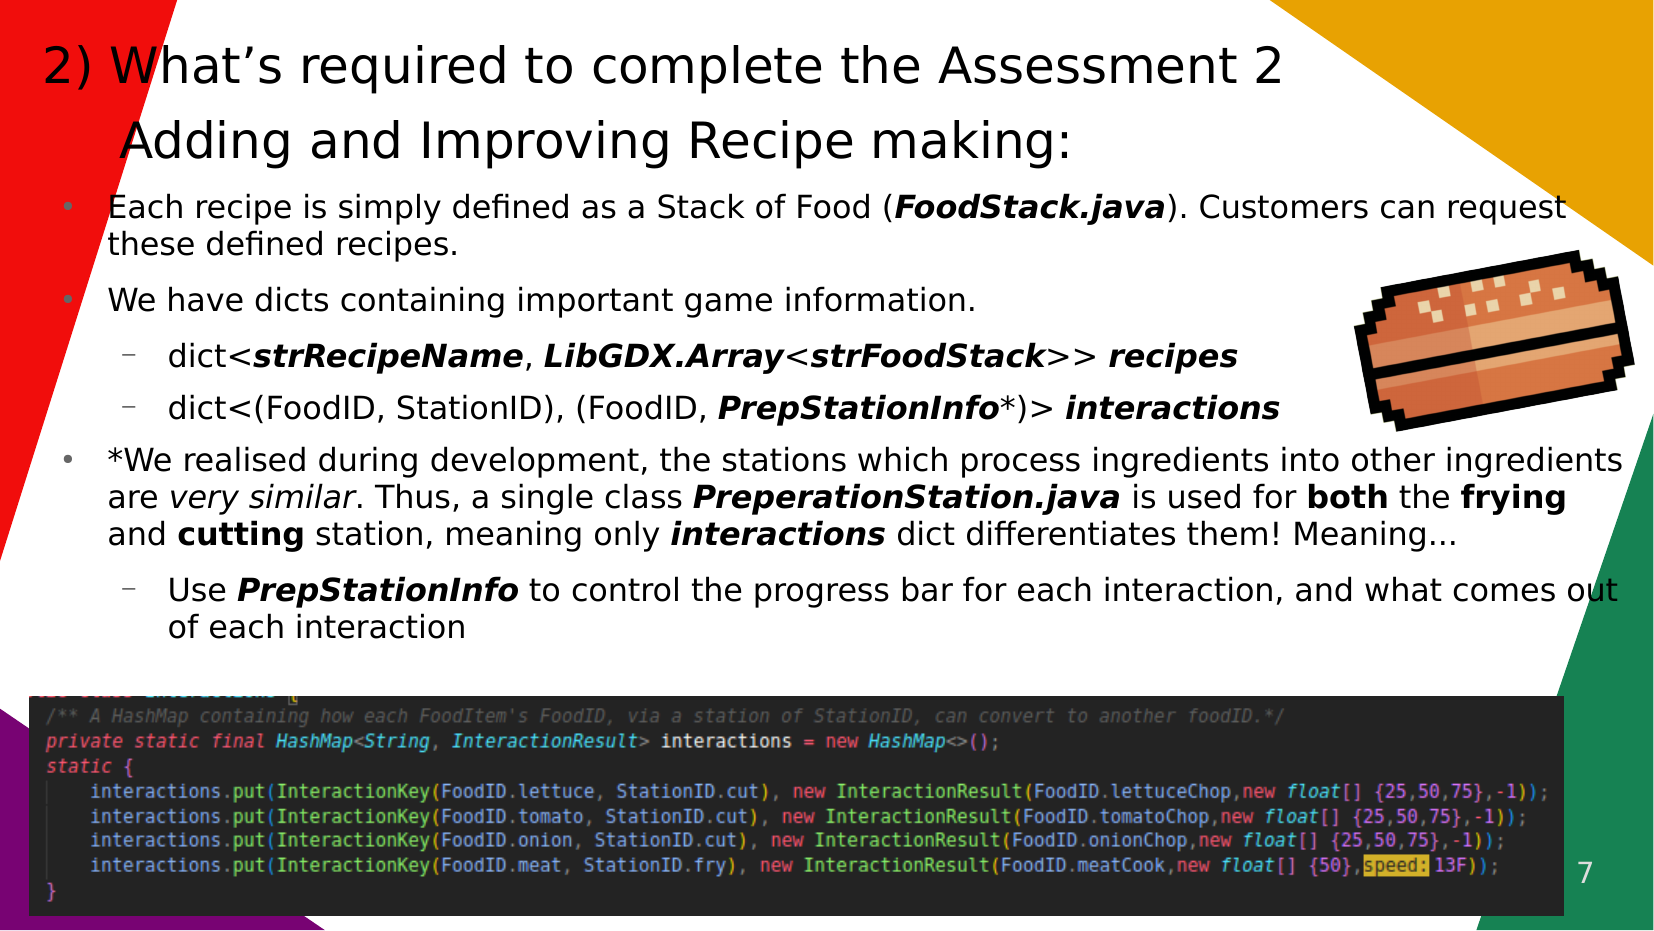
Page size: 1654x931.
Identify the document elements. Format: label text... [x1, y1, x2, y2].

title 2) What’s required to complete the Assessment 2 [0, 0, 1477, 144]
list Each recipe is simply defined as a Stack of Food (FoodStack.java). Customers can request these defined recipes. We have dicts containing important game information. dict<strRecipeName, LibGDX.Array<strFoodStack>> recipes dict<(FoodID, StationID), (FoodID, PrepStationInfo*)> interactions *We realised during development, the stations which process ingredients into other ingredients are very similar. Thus, a single class PreperationStation.java is used for both the frying and cutting station, meaning only interactions dict differentiates them! Meaning... Use PrepStationInfo to control the progress bar for each interaction, and what comes out of each interaction [47, 188, 1625, 680]
title Adding and Improving Recipe making: [100, 82, 1093, 200]
picture [29, 696, 1564, 916]
picture [1347, 243, 1639, 437]
